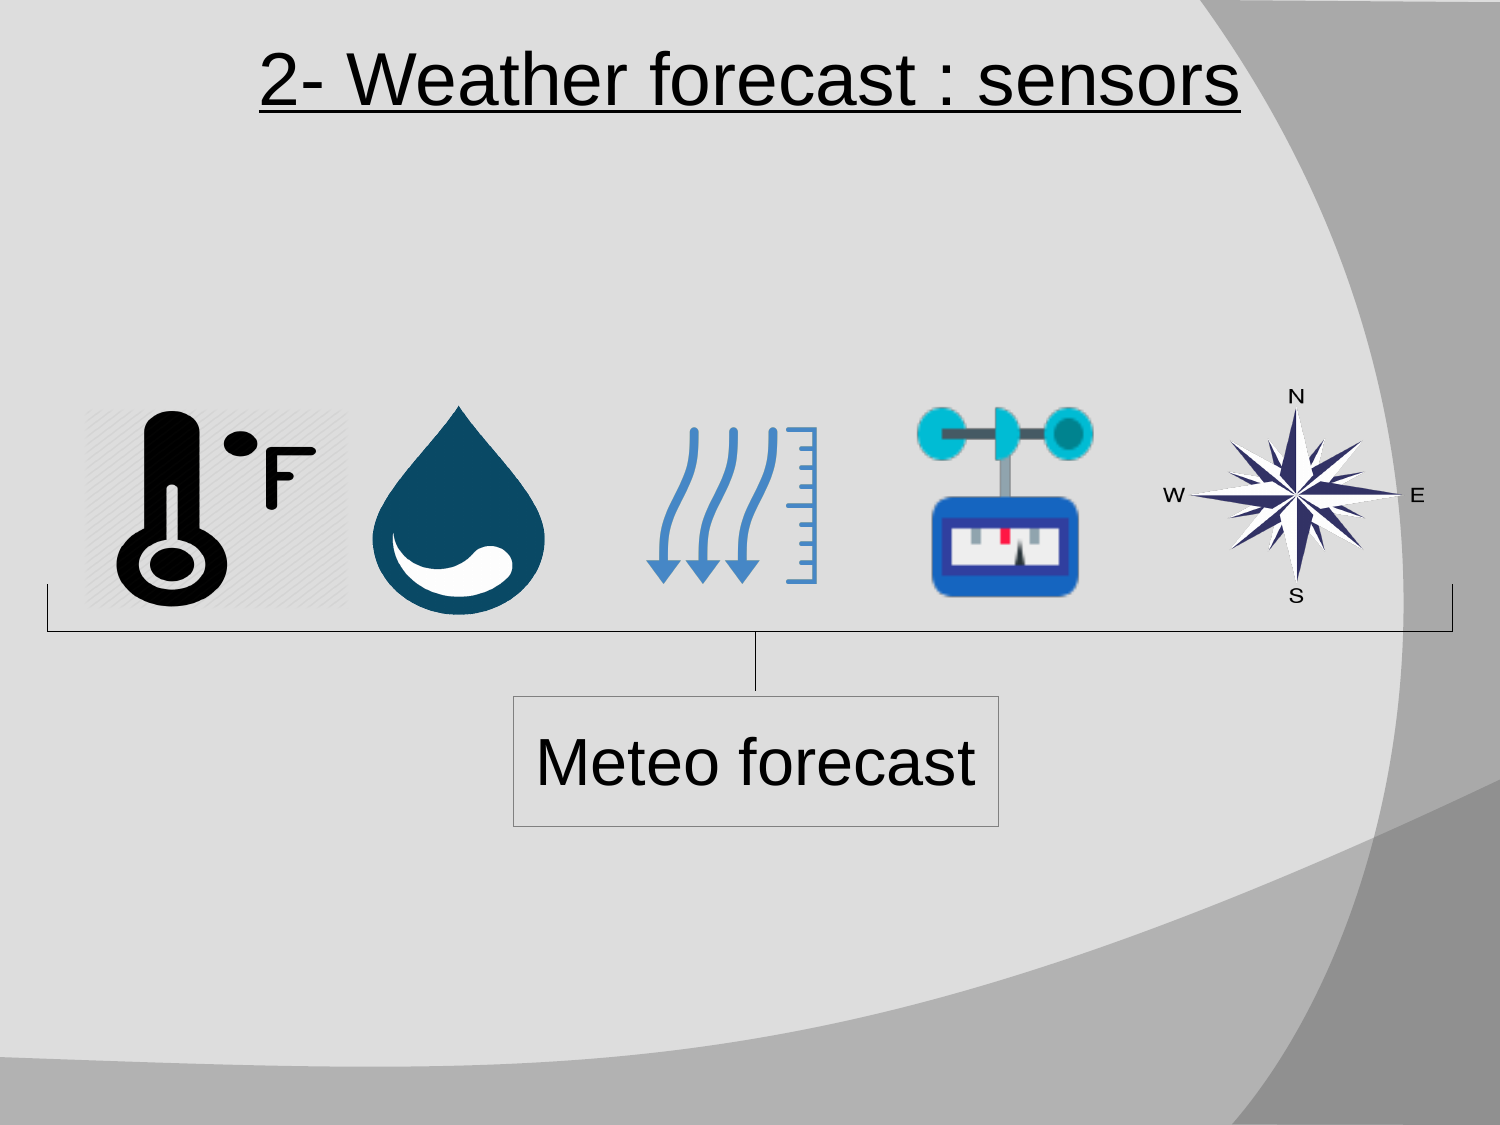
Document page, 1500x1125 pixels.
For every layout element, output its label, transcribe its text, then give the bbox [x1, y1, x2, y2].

picture [646, 413, 821, 603]
text_box Meteo forecast [514, 697, 998, 827]
picture [1163, 389, 1424, 603]
picture [889, 377, 1123, 629]
picture [372, 405, 545, 615]
picture [83, 408, 349, 609]
text_box 2- Weather forecast : sensors [0, 0, 1500, 159]
